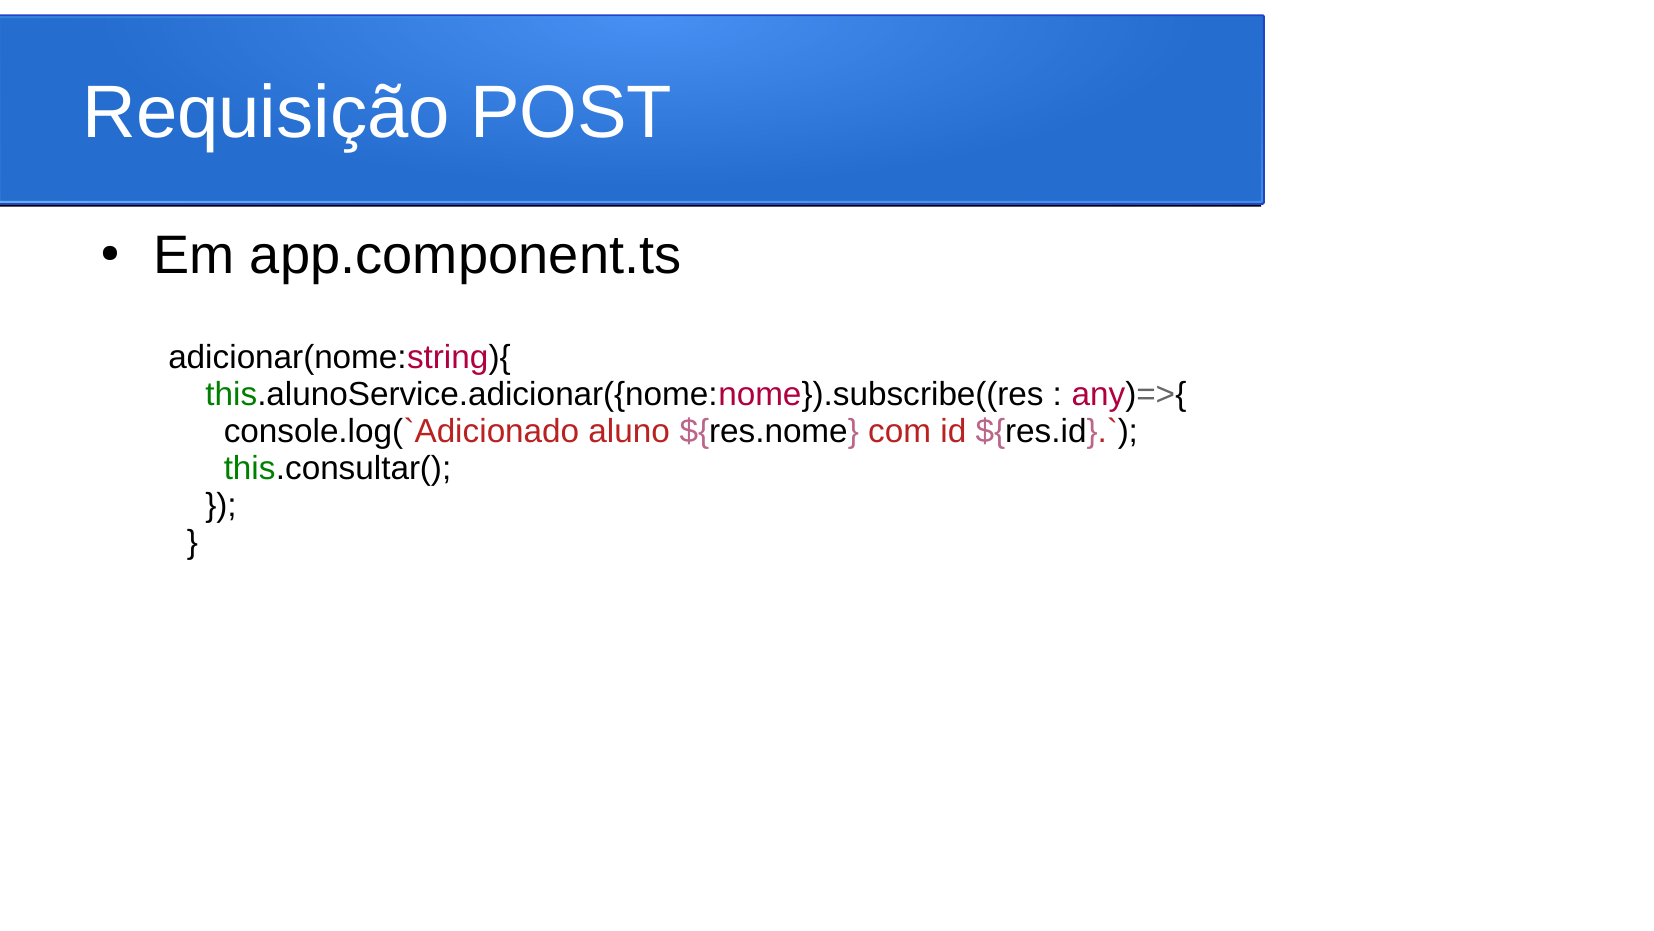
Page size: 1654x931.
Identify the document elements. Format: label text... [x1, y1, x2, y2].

list Em app.component.ts [82, 224, 1571, 764]
text_box adicionar(nome:string){ this.alunoService.adicionar({nome:nome}).subscribe((res : any)=>{ console.log(`Adicionado aluno ${res.nome} com id ${res.id}.`); this.consultar(); }); } [153, 330, 1347, 568]
title Requisição POST [82, 35, 1235, 189]
